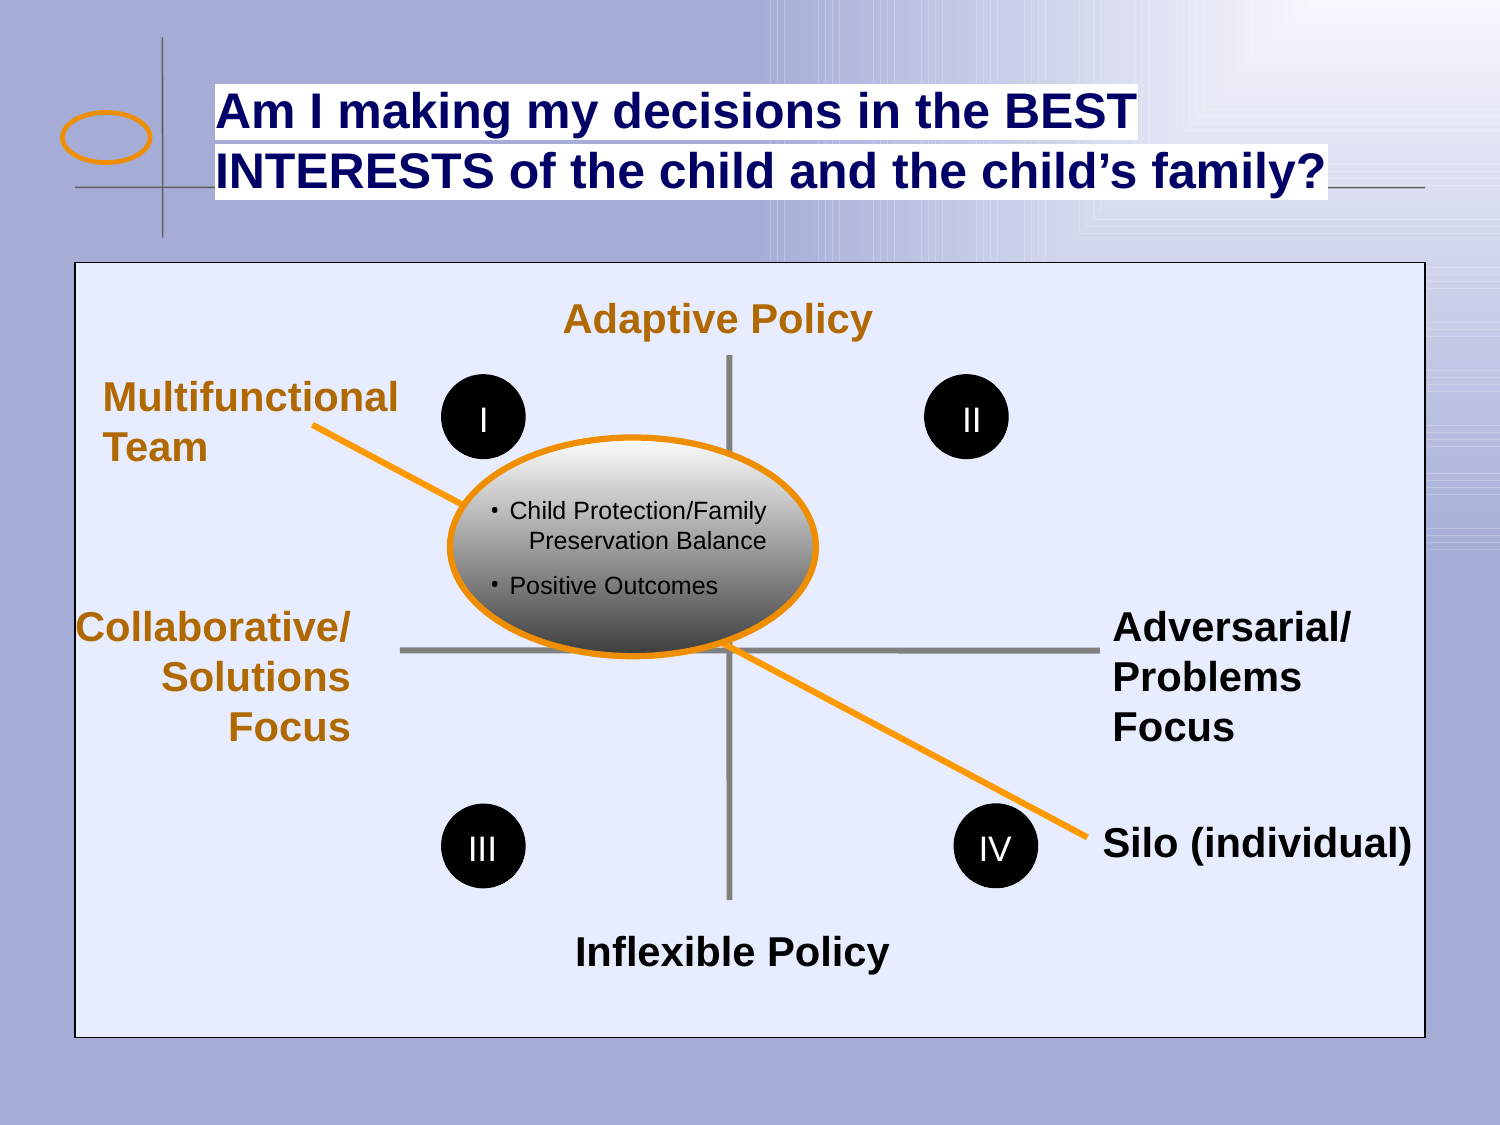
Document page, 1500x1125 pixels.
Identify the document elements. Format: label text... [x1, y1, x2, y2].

text_box I [479, 397, 489, 439]
text_box Silo (individual) [1087, 808, 1428, 874]
title Am I making my decisions in the BEST INTERESTS of the child and the child’s family? [200, 45, 1426, 233]
text_box [75, 262, 1425, 1037]
text_box IV [979, 826, 1012, 868]
text_box Collaborative/ Solutions Focus [75, 600, 388, 750]
text_box Child Protection/Family Preservation Balance Positive Outcomes [475, 487, 795, 608]
text_box II [962, 397, 982, 439]
text_box Adaptive Policy [562, 292, 962, 342]
text_box III [468, 826, 497, 869]
text_box Multifunctional Team [87, 362, 438, 478]
text_box Adversarial/ Problems Focus [1112, 600, 1425, 750]
text_box Inflexible Policy [575, 925, 963, 975]
